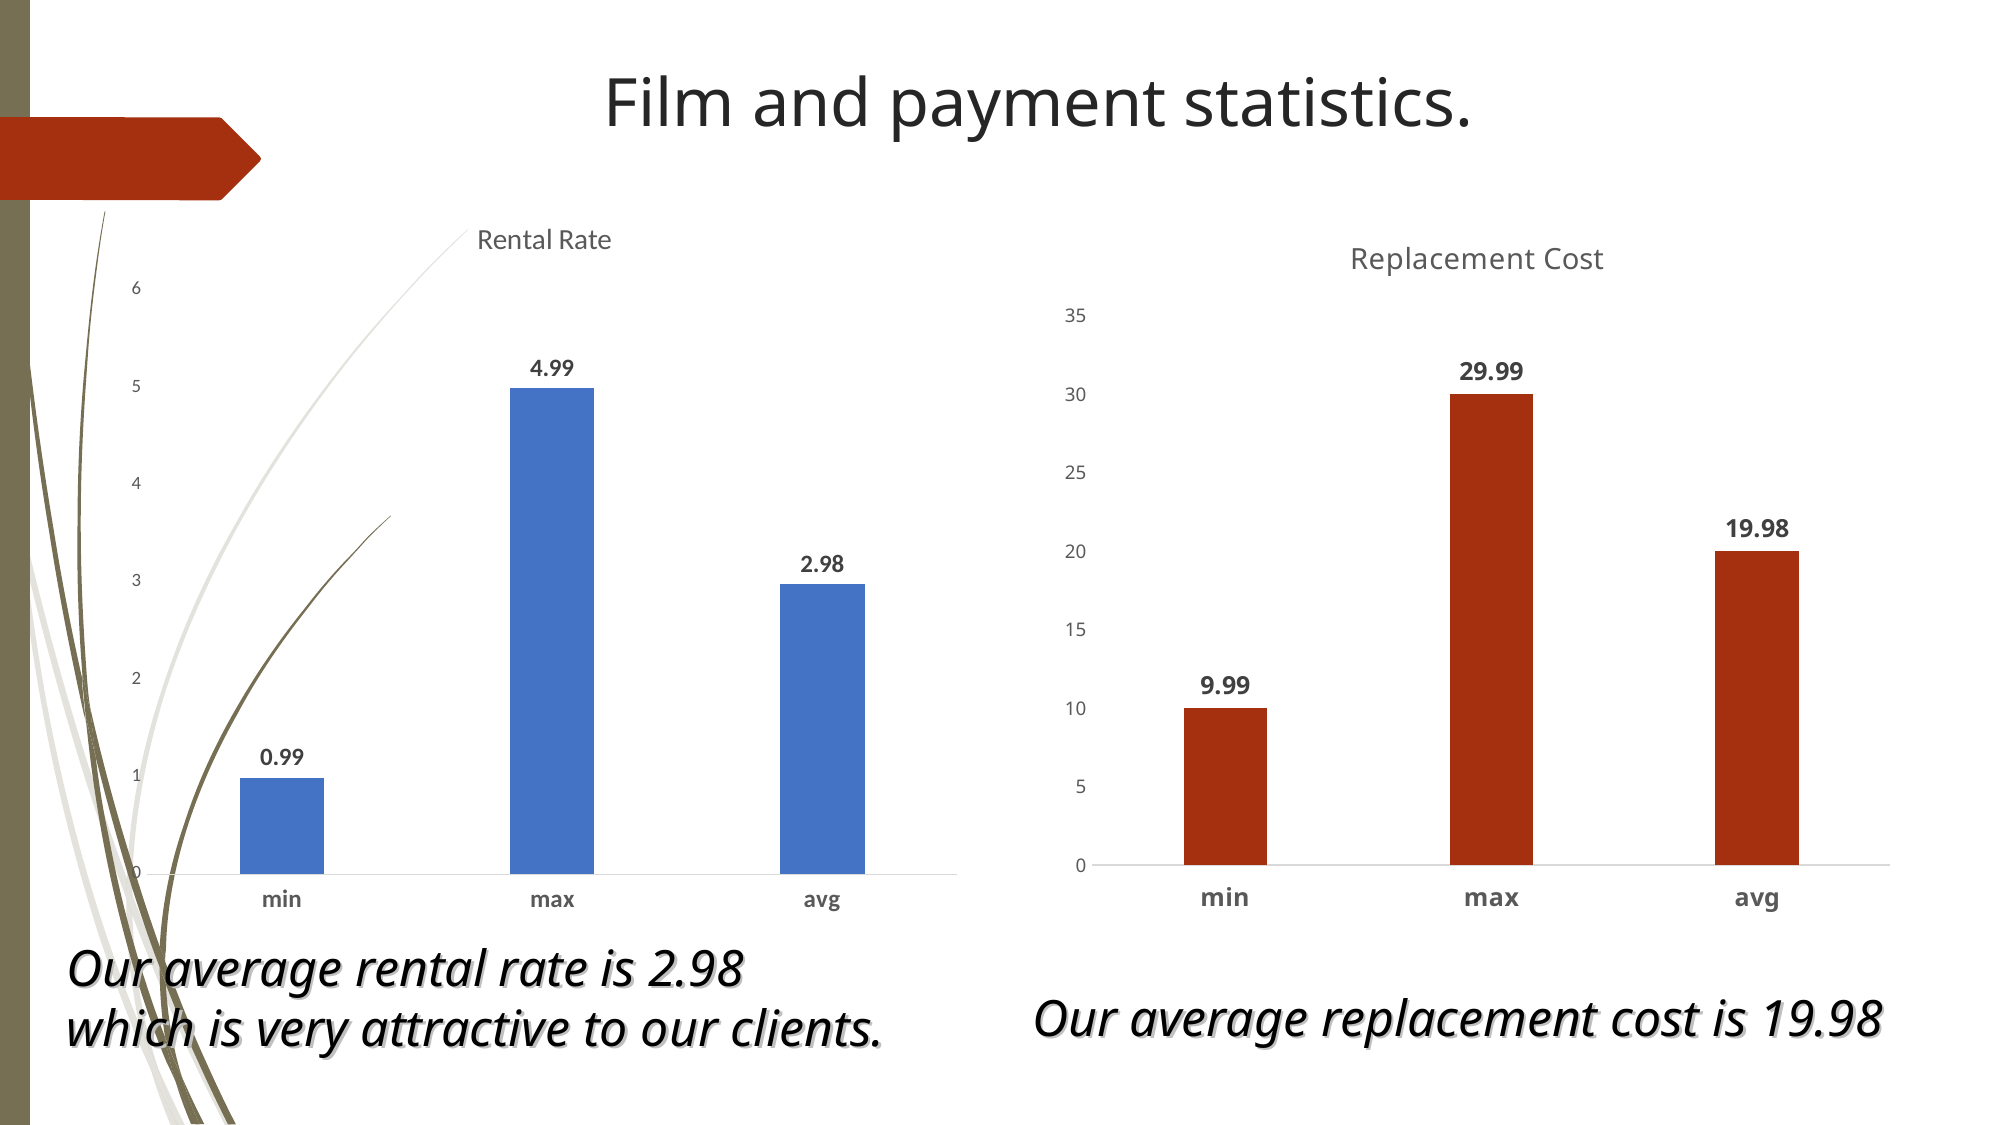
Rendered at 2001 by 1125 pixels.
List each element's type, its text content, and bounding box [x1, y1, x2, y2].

chart [1047, 207, 1908, 929]
text_box Our average replacement cost is 19.98 [1017, 979, 2000, 1124]
chart [114, 196, 975, 929]
title Film and payment statistics. [316, 52, 1779, 204]
text_box Our average rental rate is 2.98 which is very attractive to our clients. [51, 929, 900, 1064]
